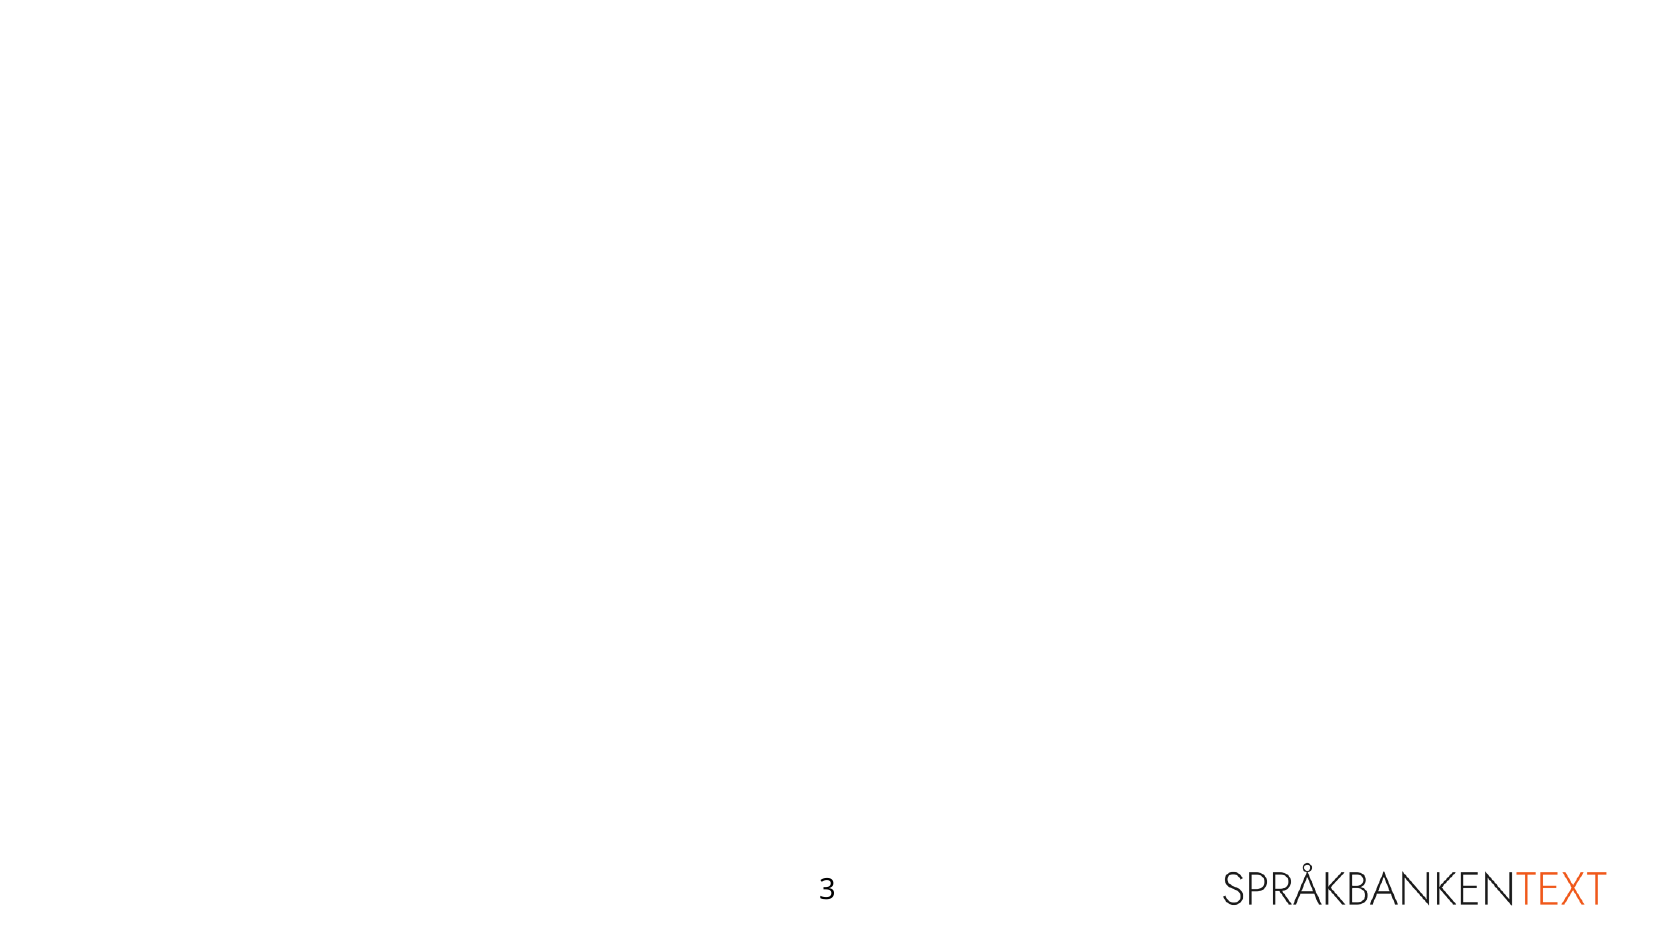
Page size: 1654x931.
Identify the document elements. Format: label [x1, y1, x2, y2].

picture [1222, 862, 1607, 906]
